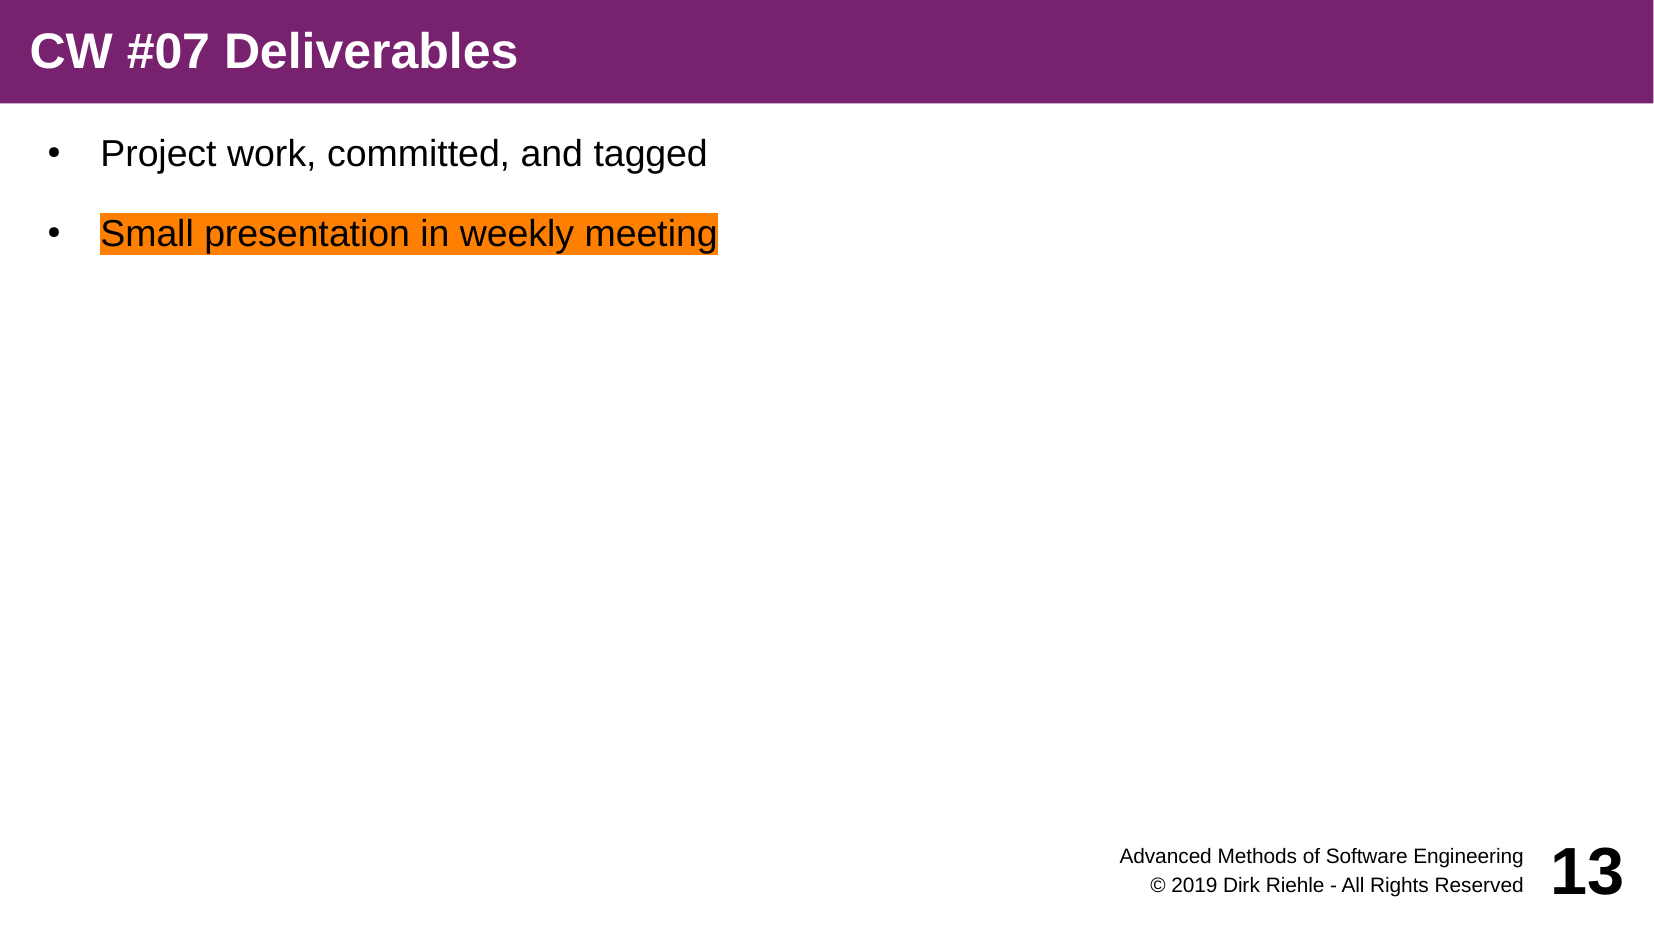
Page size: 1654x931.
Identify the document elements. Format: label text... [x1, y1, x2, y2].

list Project work, committed, and tagged Small presentation in weekly meeting [29, 132, 1625, 798]
title CW #07 Deliverables [0, 0, 1654, 104]
